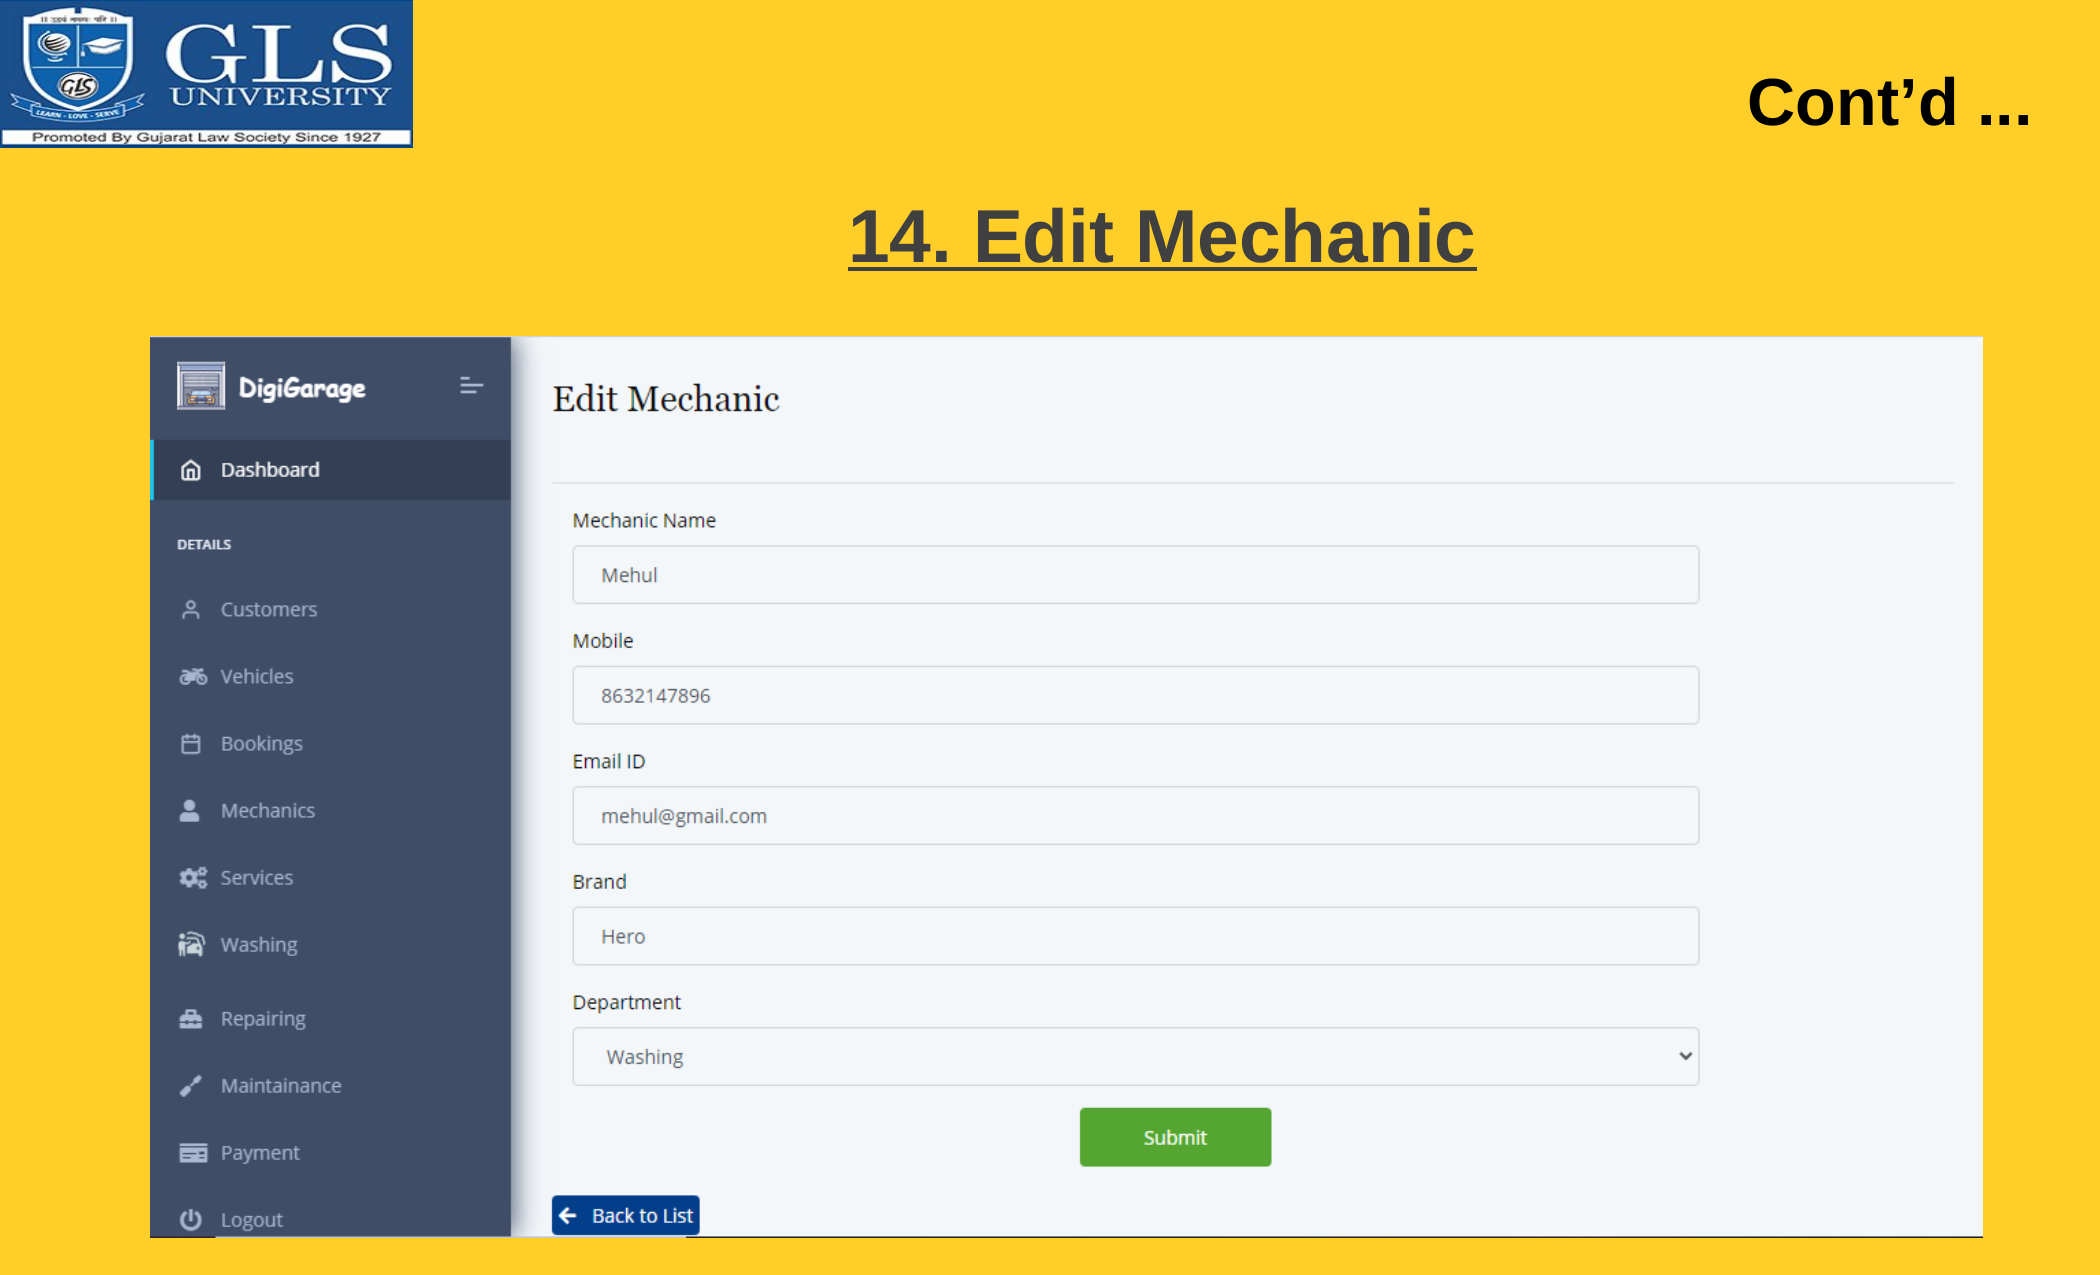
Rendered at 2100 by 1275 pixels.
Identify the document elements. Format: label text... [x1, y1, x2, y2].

picture [150, 336, 1983, 1238]
text_box 14. Edit Mechanic [787, 187, 1538, 336]
text_box Cont’d ... [1732, 57, 2063, 147]
picture [0, 0, 413, 148]
